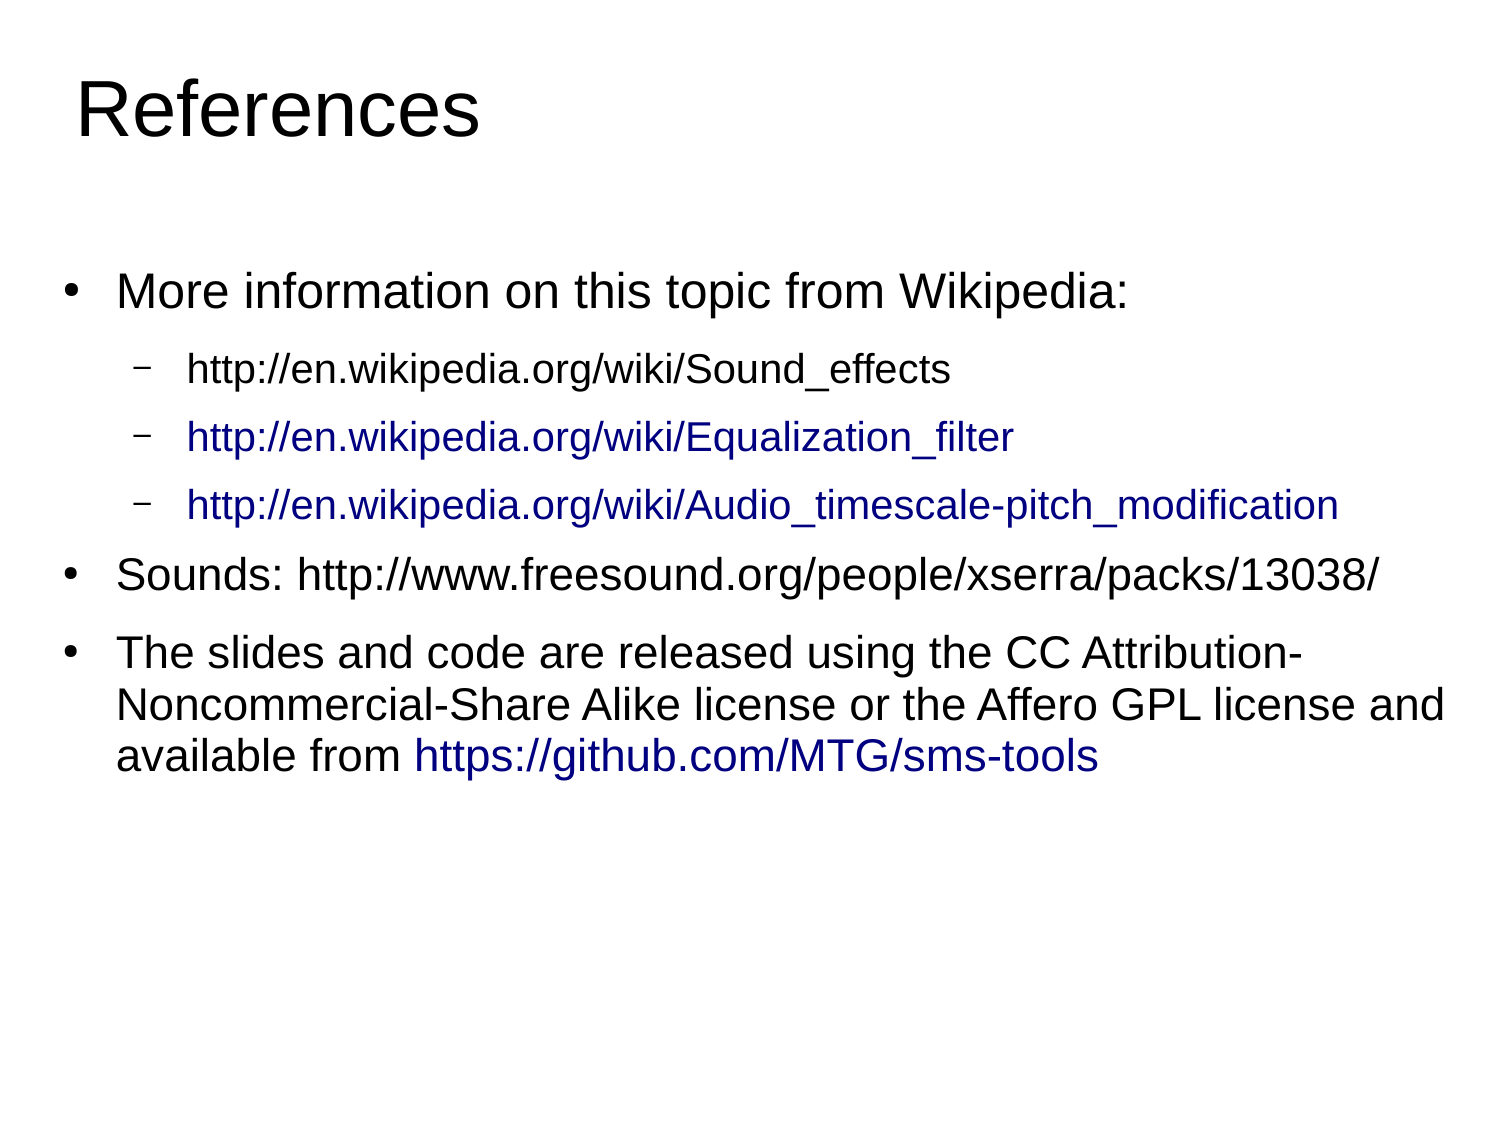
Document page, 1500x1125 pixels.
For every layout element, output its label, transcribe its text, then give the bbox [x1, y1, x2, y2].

list More information on this topic from Wikipedia: http://en.wikipedia.org/wiki/Sound_effects http://en.wikipedia.org/wiki/Equalization_filter http://en.wikipedia.org/wiki/Audio_timescale-pitch_modification Sounds: http://www.freesound.org/people/xserra/packs/13038/ The slides and code are released using the CC Attribution-Noncommercial-Share Alike license or the Affero GPL license and available from https://github.com/MTG/sms-tools [45, 263, 1456, 916]
title References [75, 15, 1425, 203]
